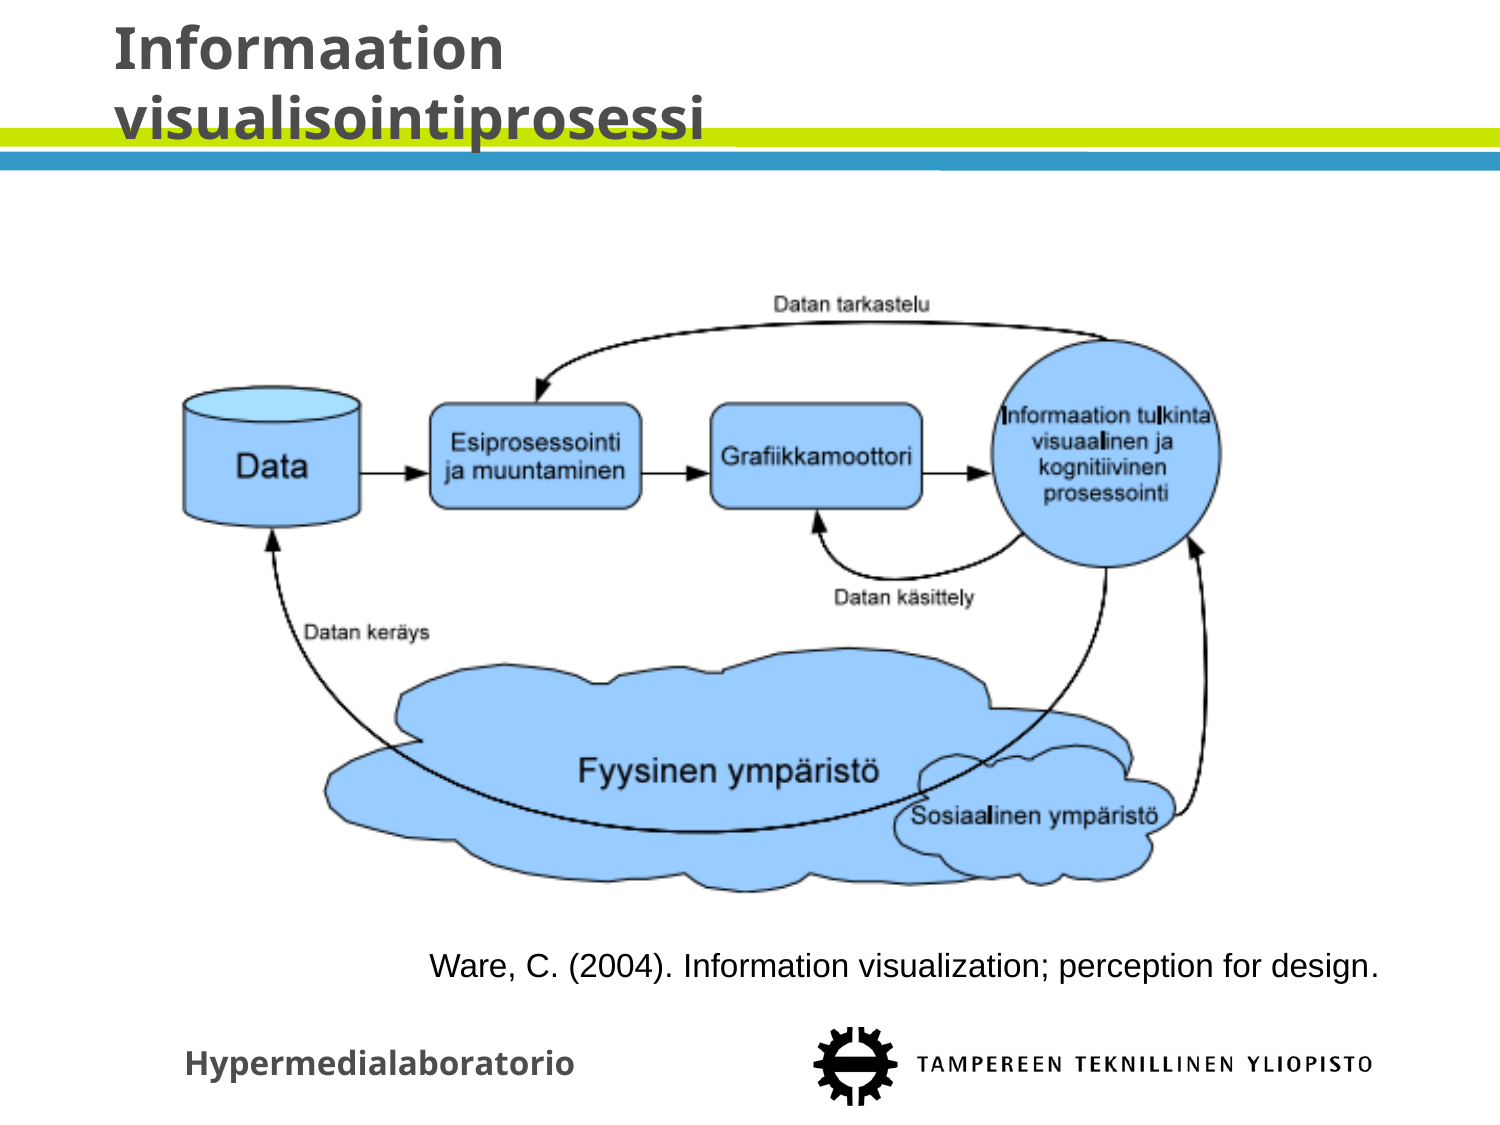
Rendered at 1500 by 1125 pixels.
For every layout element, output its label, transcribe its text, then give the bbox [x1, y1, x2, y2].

table_cell Ware, C. (2004). Information visualization; perception for design. [354, 533, 1394, 1027]
picture [118, 265, 1342, 912]
table_header [1342, 472, 1394, 533]
title Informaation visualisointiprosessi [100, 3, 1100, 159]
picture [813, 1027, 1377, 1106]
